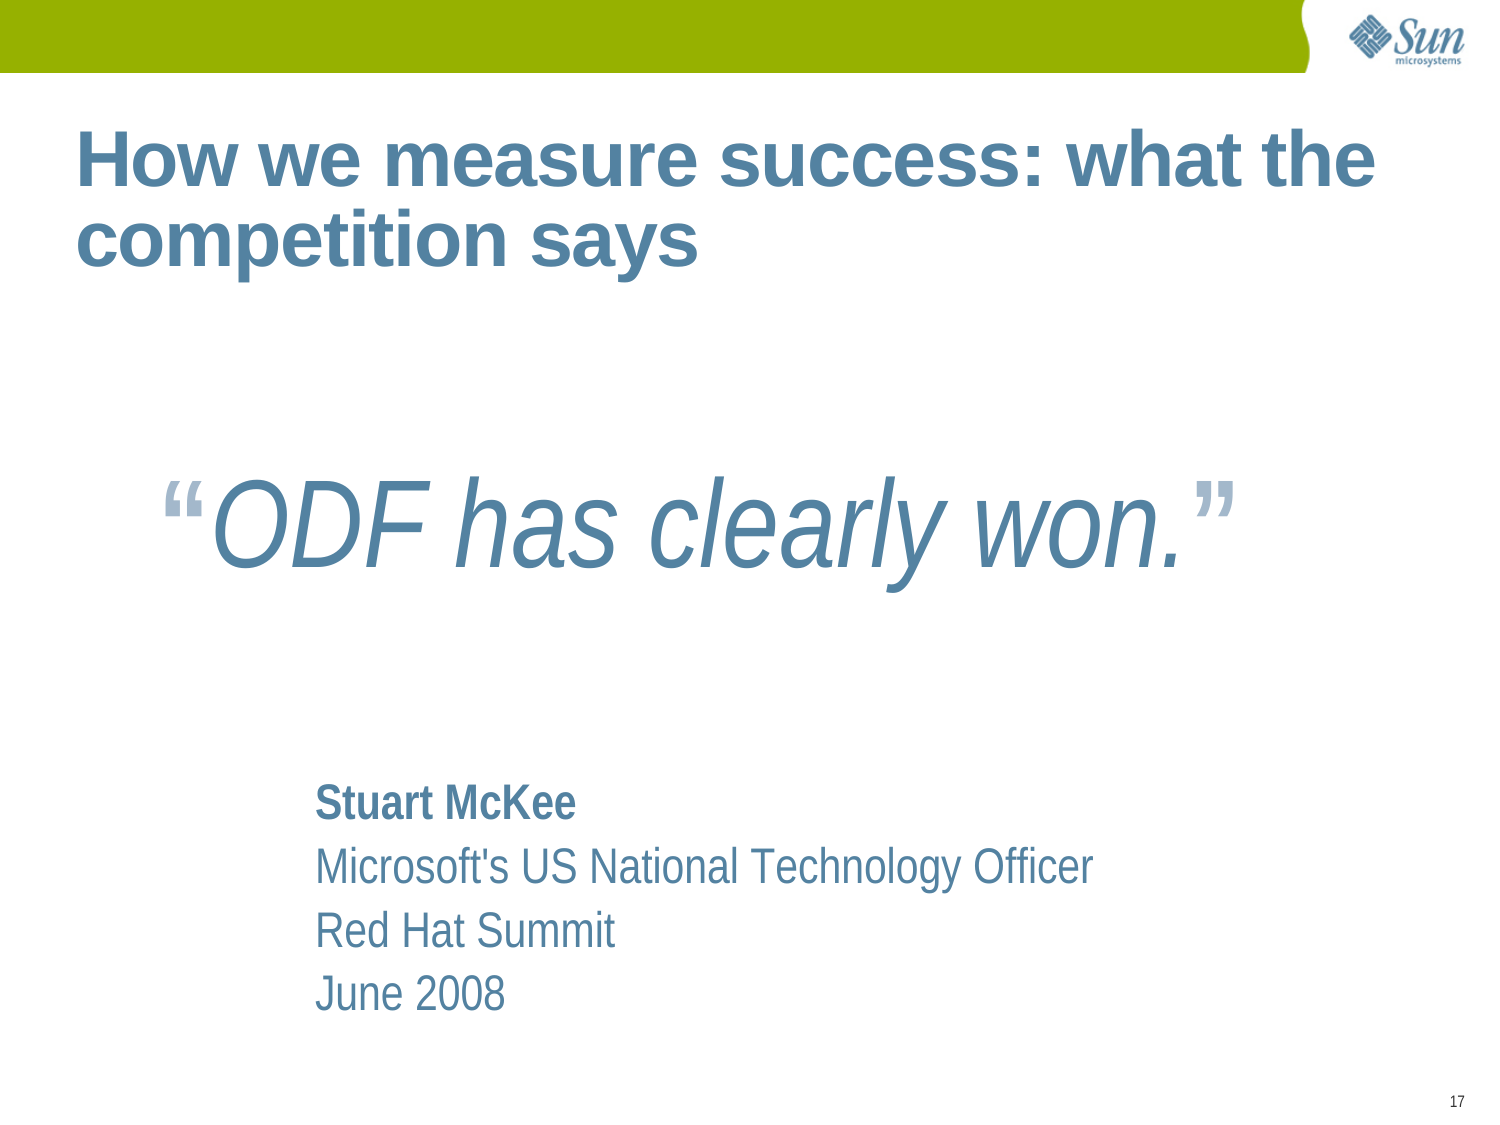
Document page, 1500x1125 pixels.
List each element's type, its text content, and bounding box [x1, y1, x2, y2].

picture [0, 0, 1500, 73]
text_box “ODF has clearly won.” [106, 329, 1396, 732]
text_box Stuart McKee Microsoft's US National Technology Officer Red Hat Summit June 2008 [29, 732, 1096, 1034]
title How we measure success: what the competition says [75, 123, 1437, 292]
